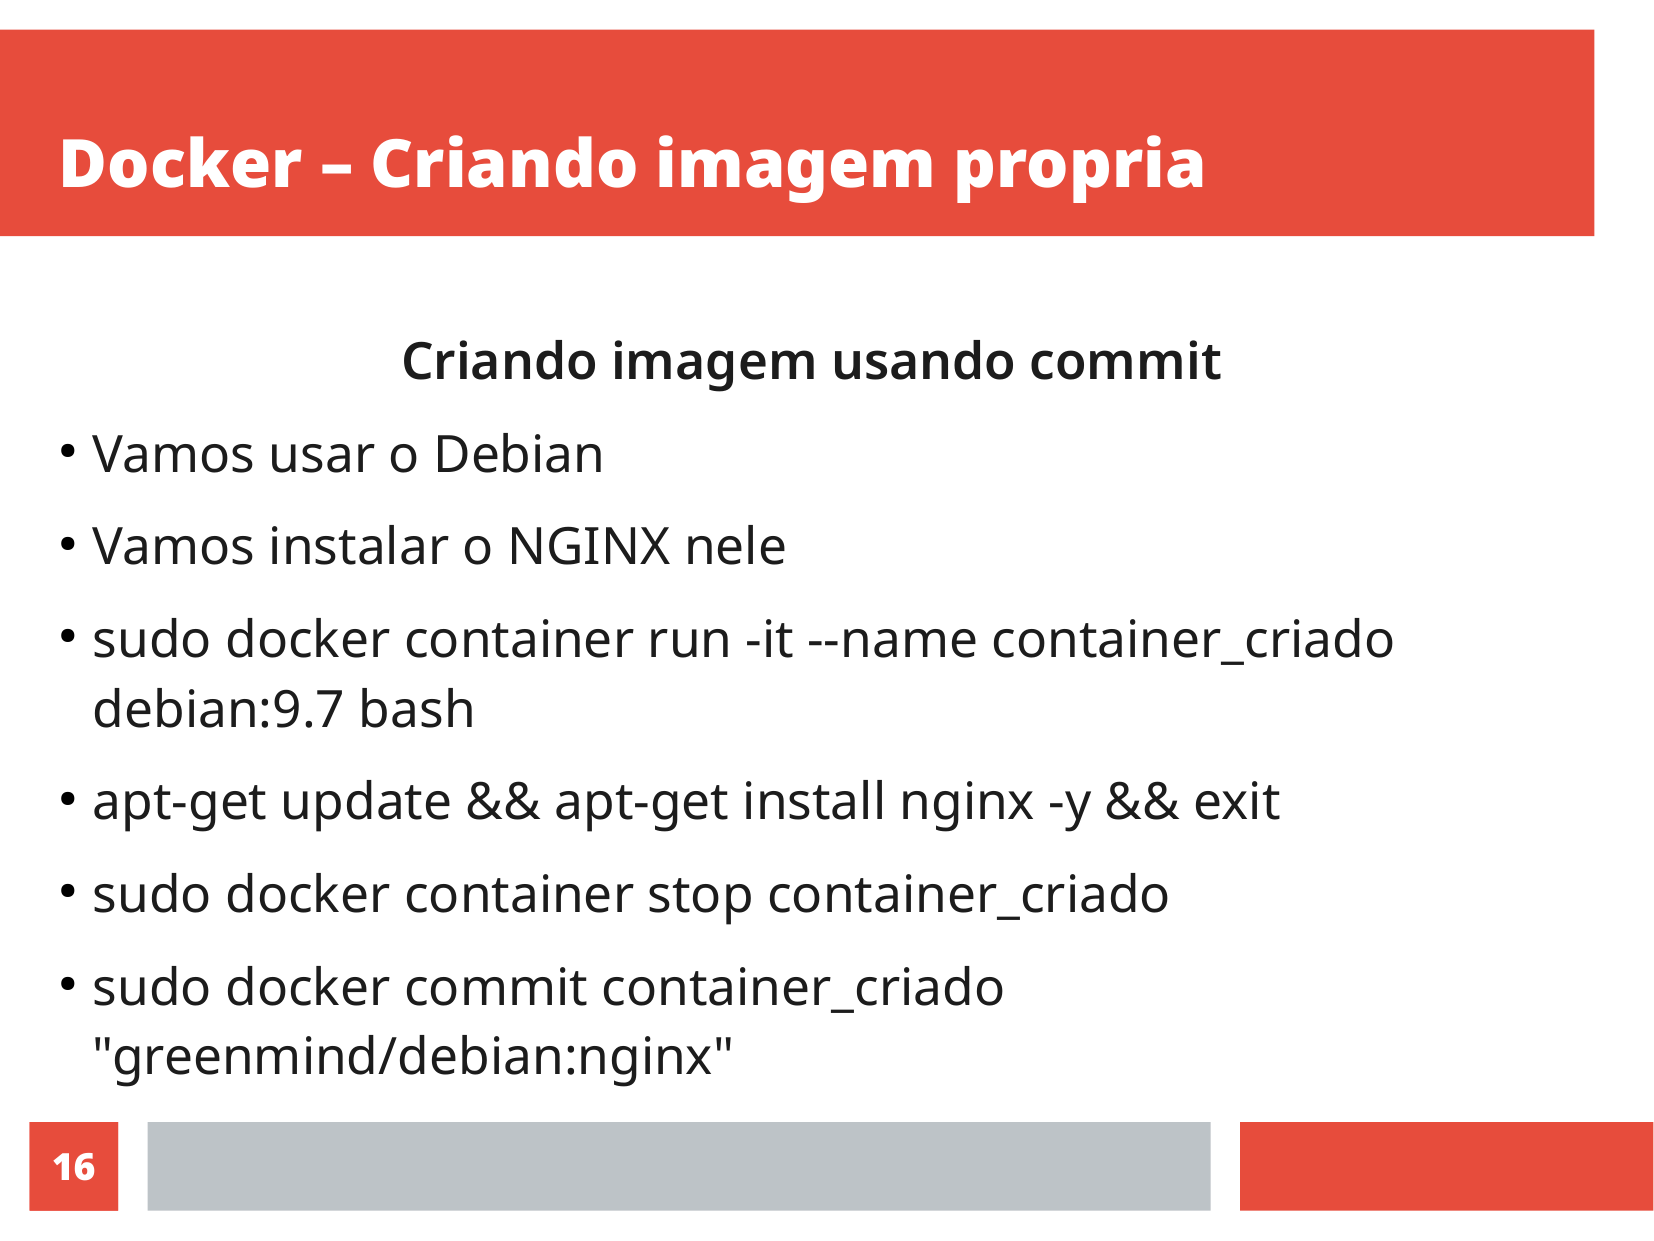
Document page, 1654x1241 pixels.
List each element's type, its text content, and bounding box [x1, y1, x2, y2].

title Docker – Criando imagem propria [59, 59, 1595, 207]
list Criando imagem usando commit Vamos usar o Debian Vamos instalar o NGINX nele sudo docker container run -it --name container_criado debian:9.7 bash apt-get update && apt-get install nginx -y && exit sudo docker container stop container_criado sudo docker commit container_criado "greenmind/debian:nginx" [59, 324, 1565, 1093]
